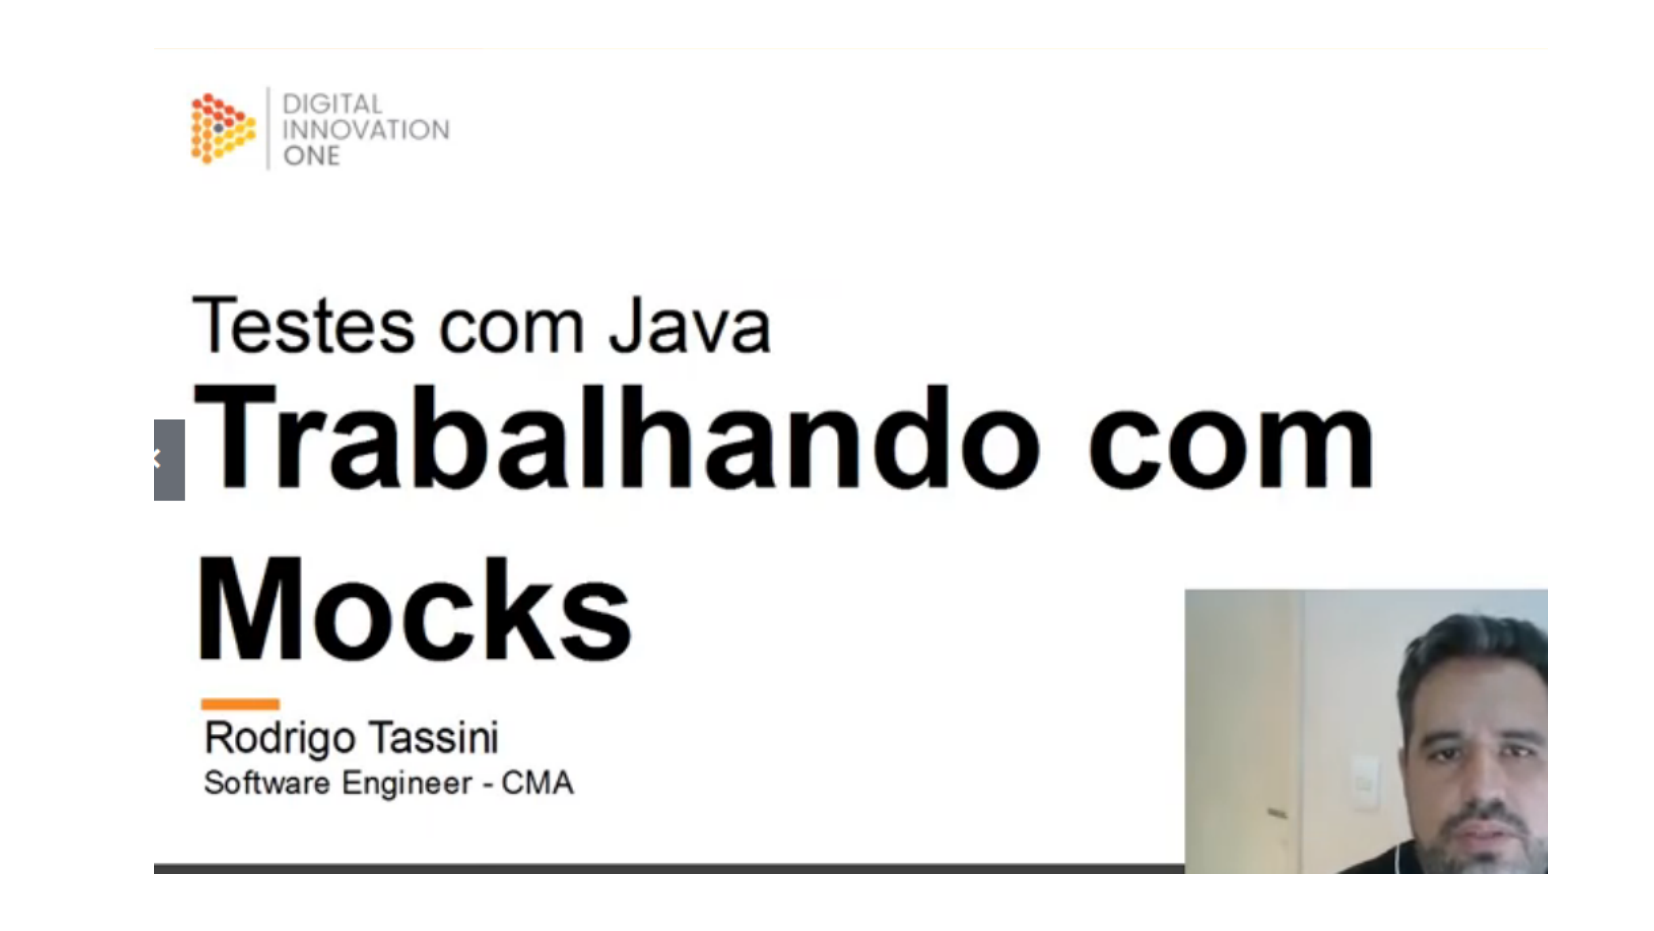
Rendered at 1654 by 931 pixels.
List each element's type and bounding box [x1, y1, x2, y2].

picture [154, 48, 1548, 875]
